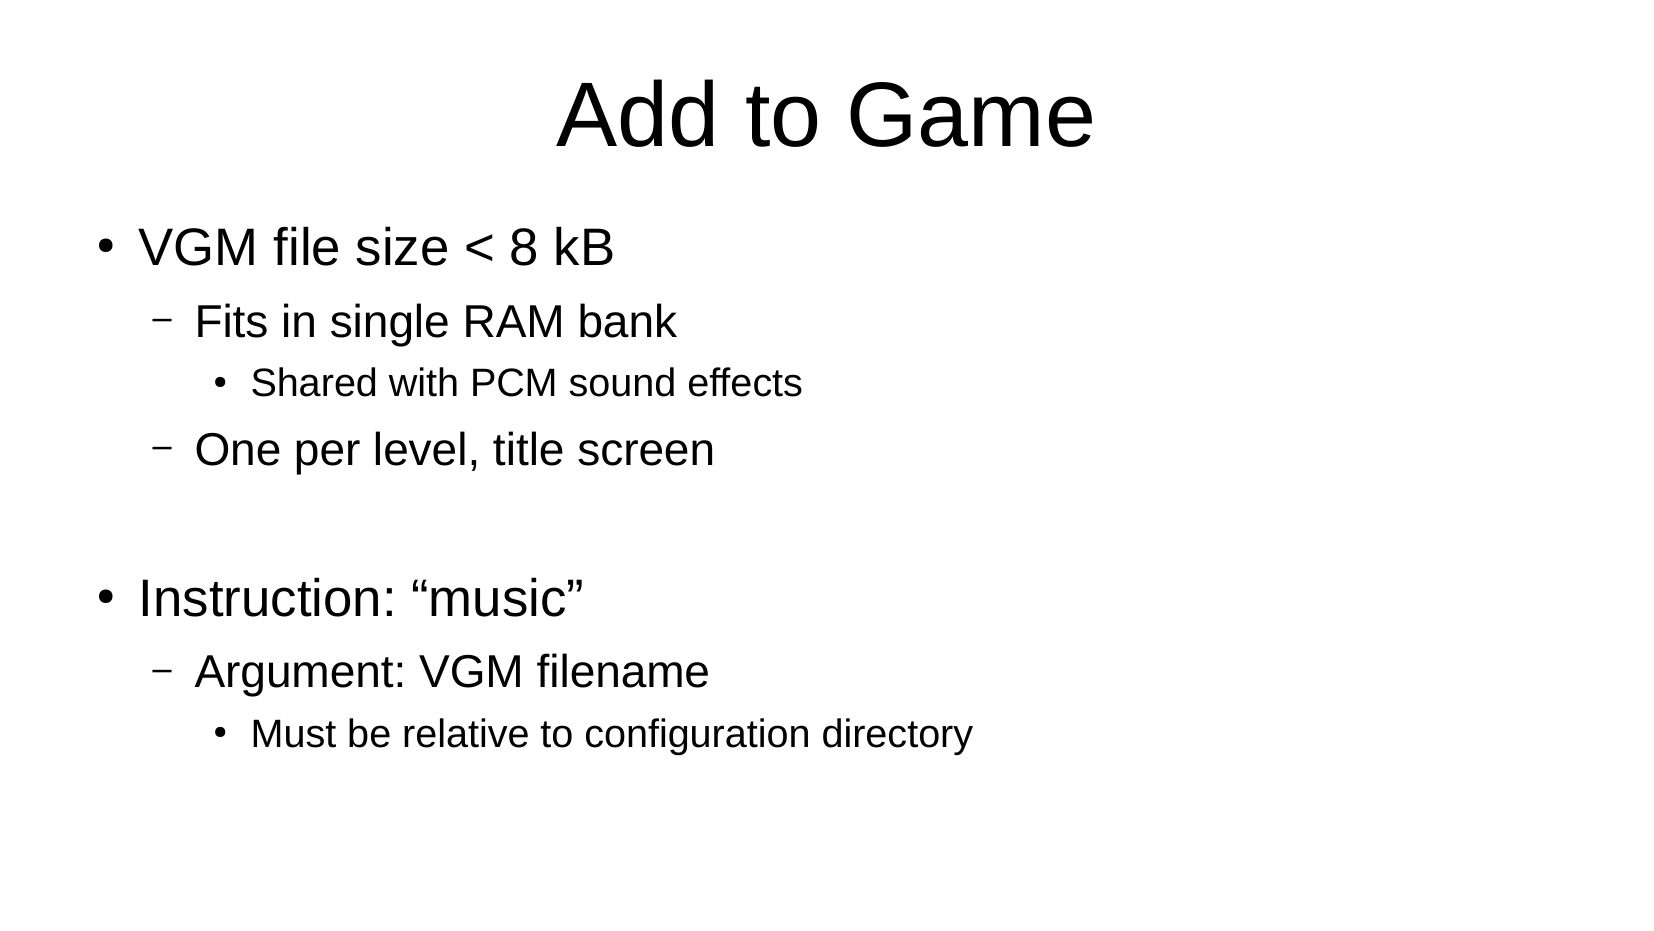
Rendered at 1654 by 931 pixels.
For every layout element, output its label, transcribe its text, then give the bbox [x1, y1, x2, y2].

list VGM file size < 8 kB Fits in single RAM bank Shared with PCM sound effects One per level, title screen Instruction: “music” Argument: VGM filename Must be relative to configuration directory [82, 217, 1571, 758]
title Add to Game [82, 37, 1571, 193]
